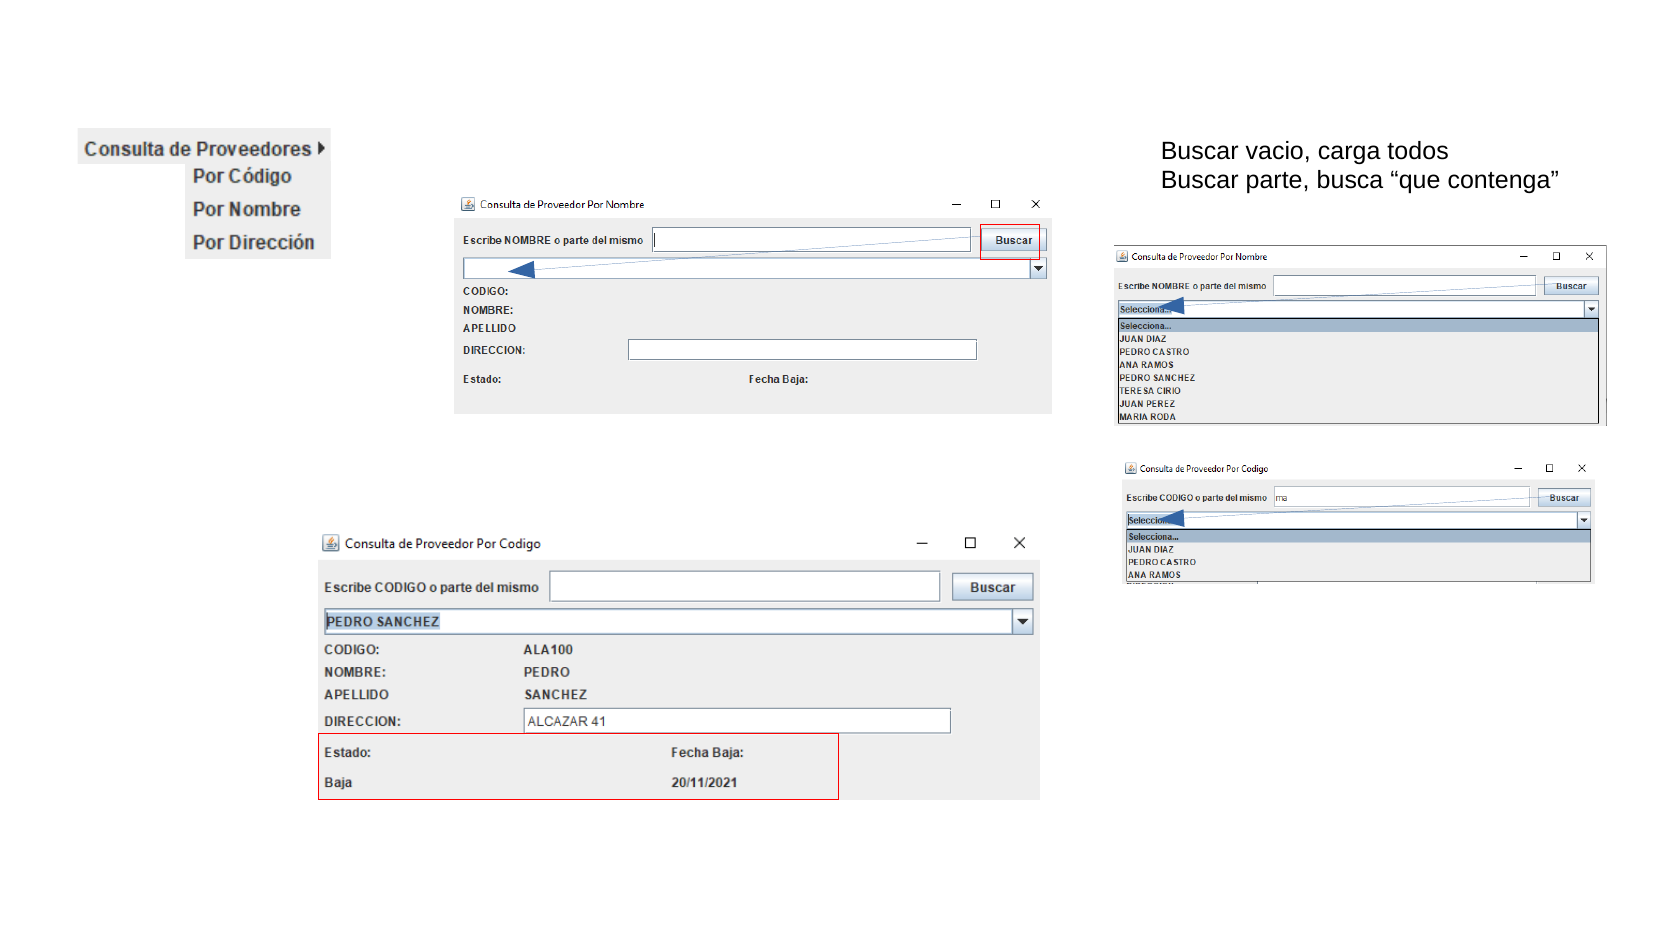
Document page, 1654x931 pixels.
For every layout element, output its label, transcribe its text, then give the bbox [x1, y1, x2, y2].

picture [1122, 460, 1595, 584]
picture [77, 128, 331, 259]
picture [454, 193, 1052, 414]
text_box Buscar vacio, carga todos Buscar parte, busca “que contenga” [1146, 129, 1576, 201]
picture [1114, 245, 1607, 426]
picture [318, 531, 1040, 800]
picture [319, 734, 838, 799]
